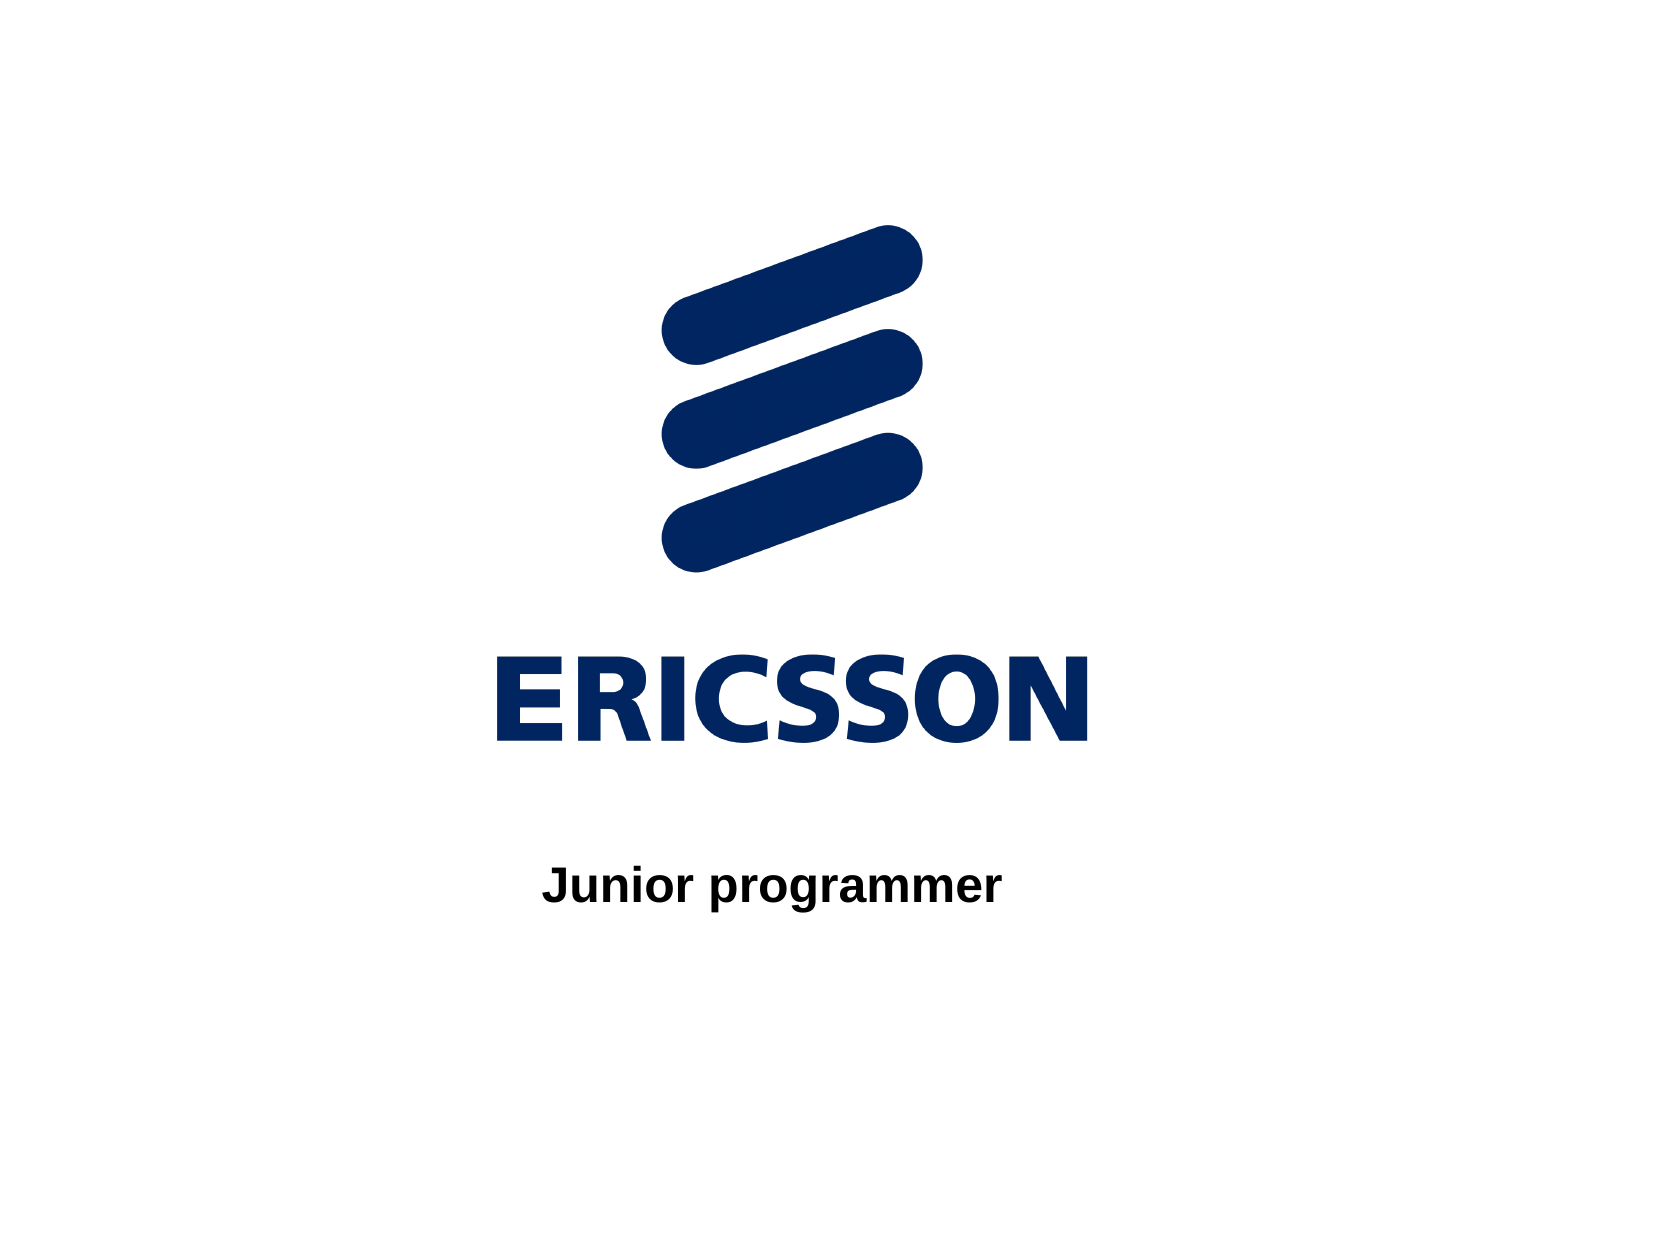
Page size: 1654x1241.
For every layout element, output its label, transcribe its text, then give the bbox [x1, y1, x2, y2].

picture [413, 141, 1173, 827]
text_box Junior programmer [456, 850, 1182, 1045]
